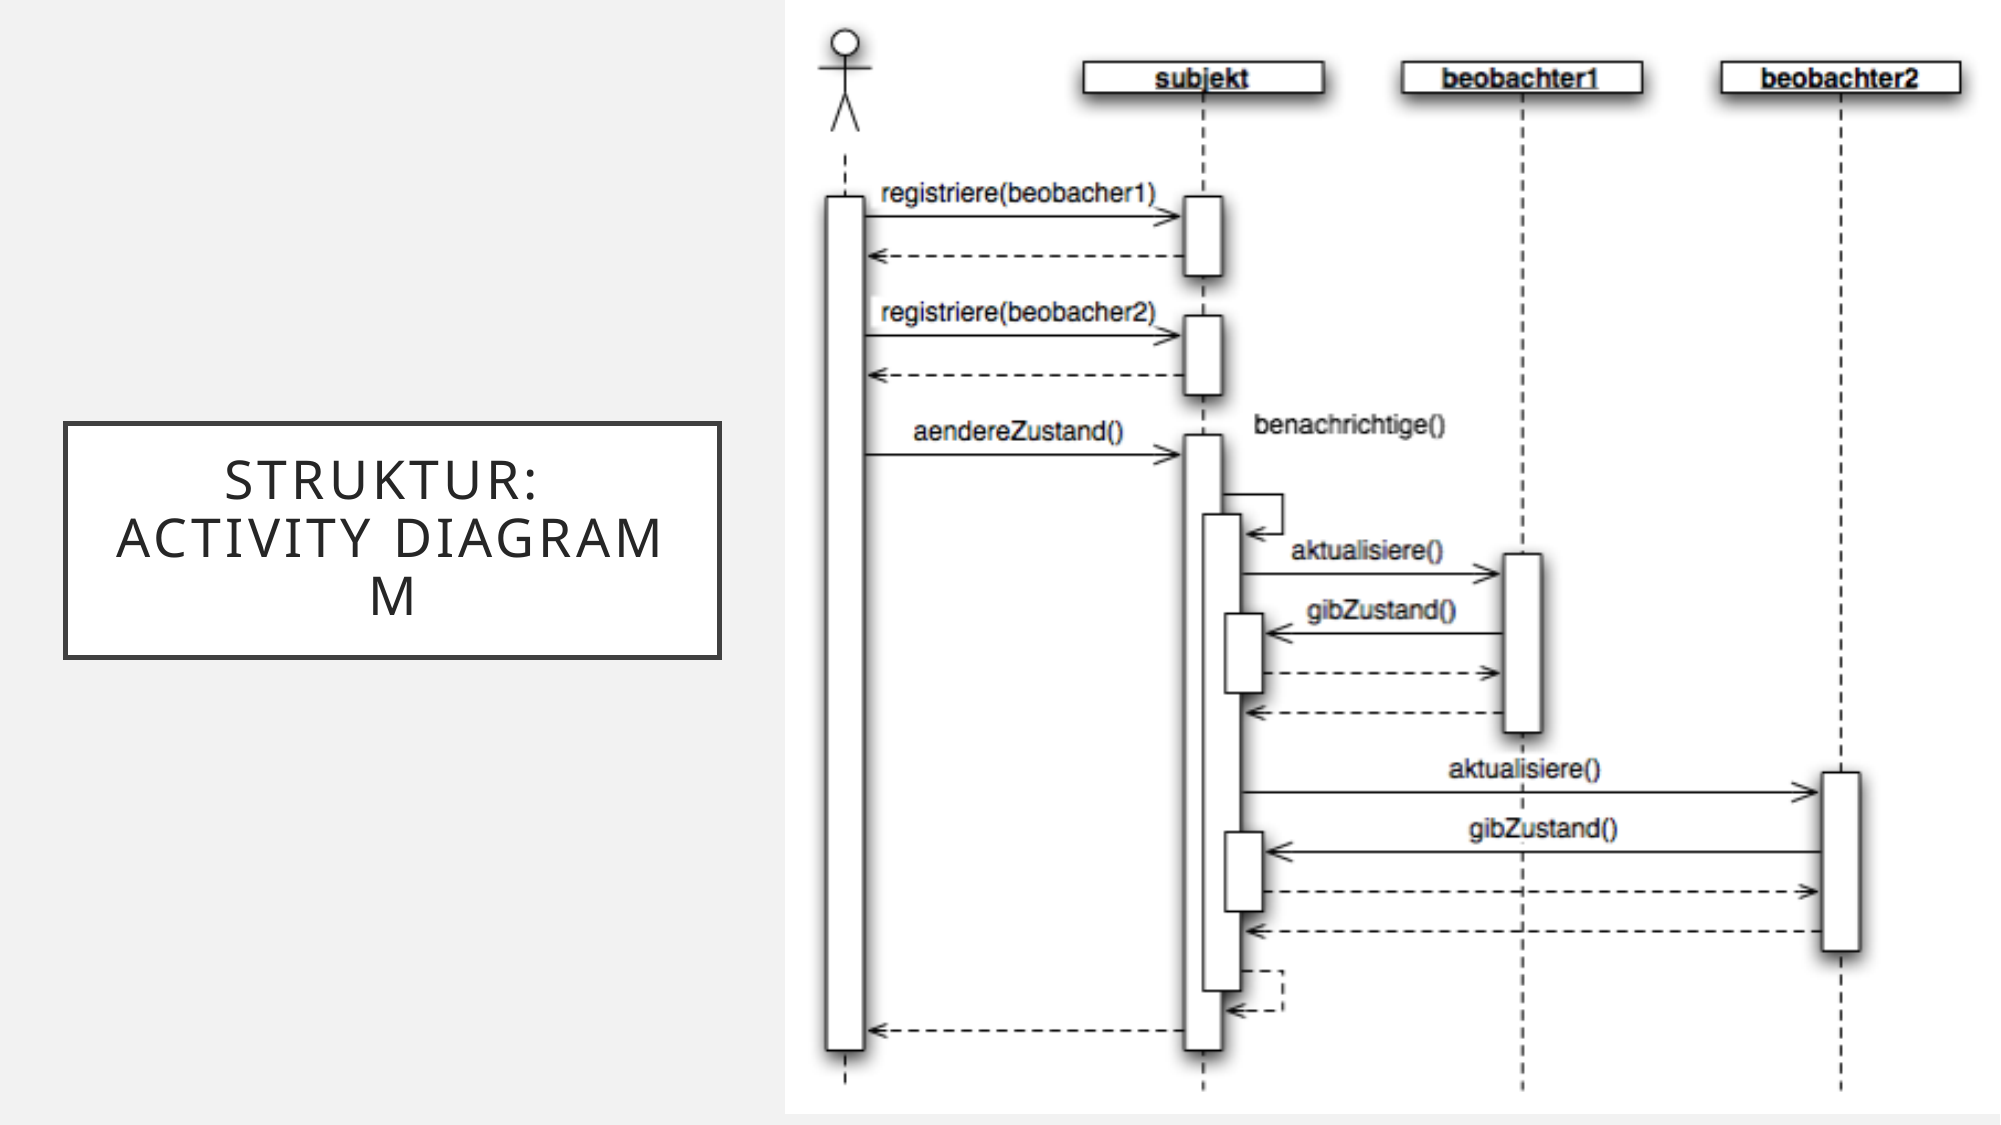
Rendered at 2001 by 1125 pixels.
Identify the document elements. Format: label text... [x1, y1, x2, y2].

title Struktur: Activity Diagramm [65, 423, 720, 658]
picture [785, 0, 2000, 1114]
